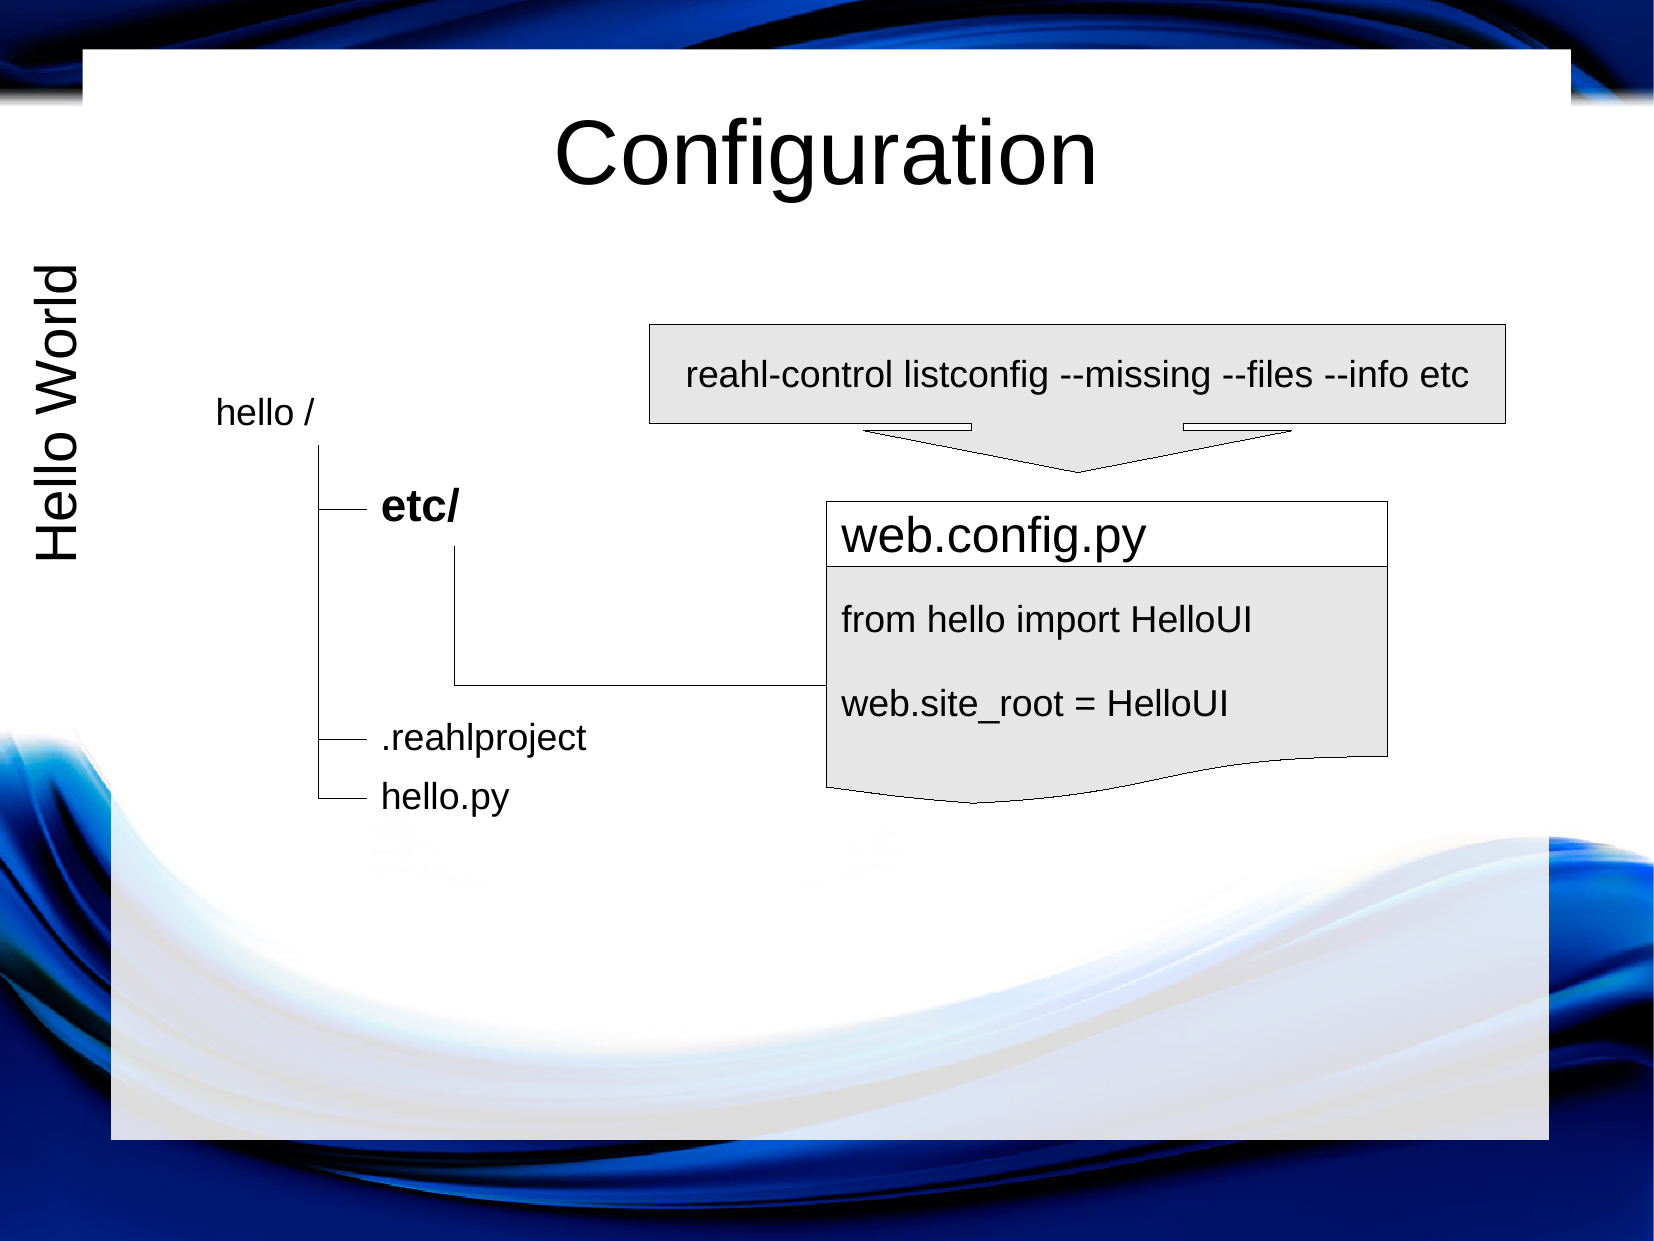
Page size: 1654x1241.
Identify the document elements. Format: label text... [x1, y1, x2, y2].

text_box etc/ [366, 472, 544, 547]
text_box hello [200, 383, 378, 446]
title Configuration [130, 49, 1571, 257]
text_box from hello import HelloUI web.site_root = HelloUI [826, 566, 1388, 804]
text_box reahl-control listconfig --missing --files --info etc [649, 324, 1506, 473]
text_box web.config.py [826, 499, 1270, 577]
text_box hello.py [366, 767, 544, 830]
picture [0, 0, 1654, 1241]
text_box .reahlproject [366, 708, 703, 770]
title Hello World [0, 29, 130, 798]
